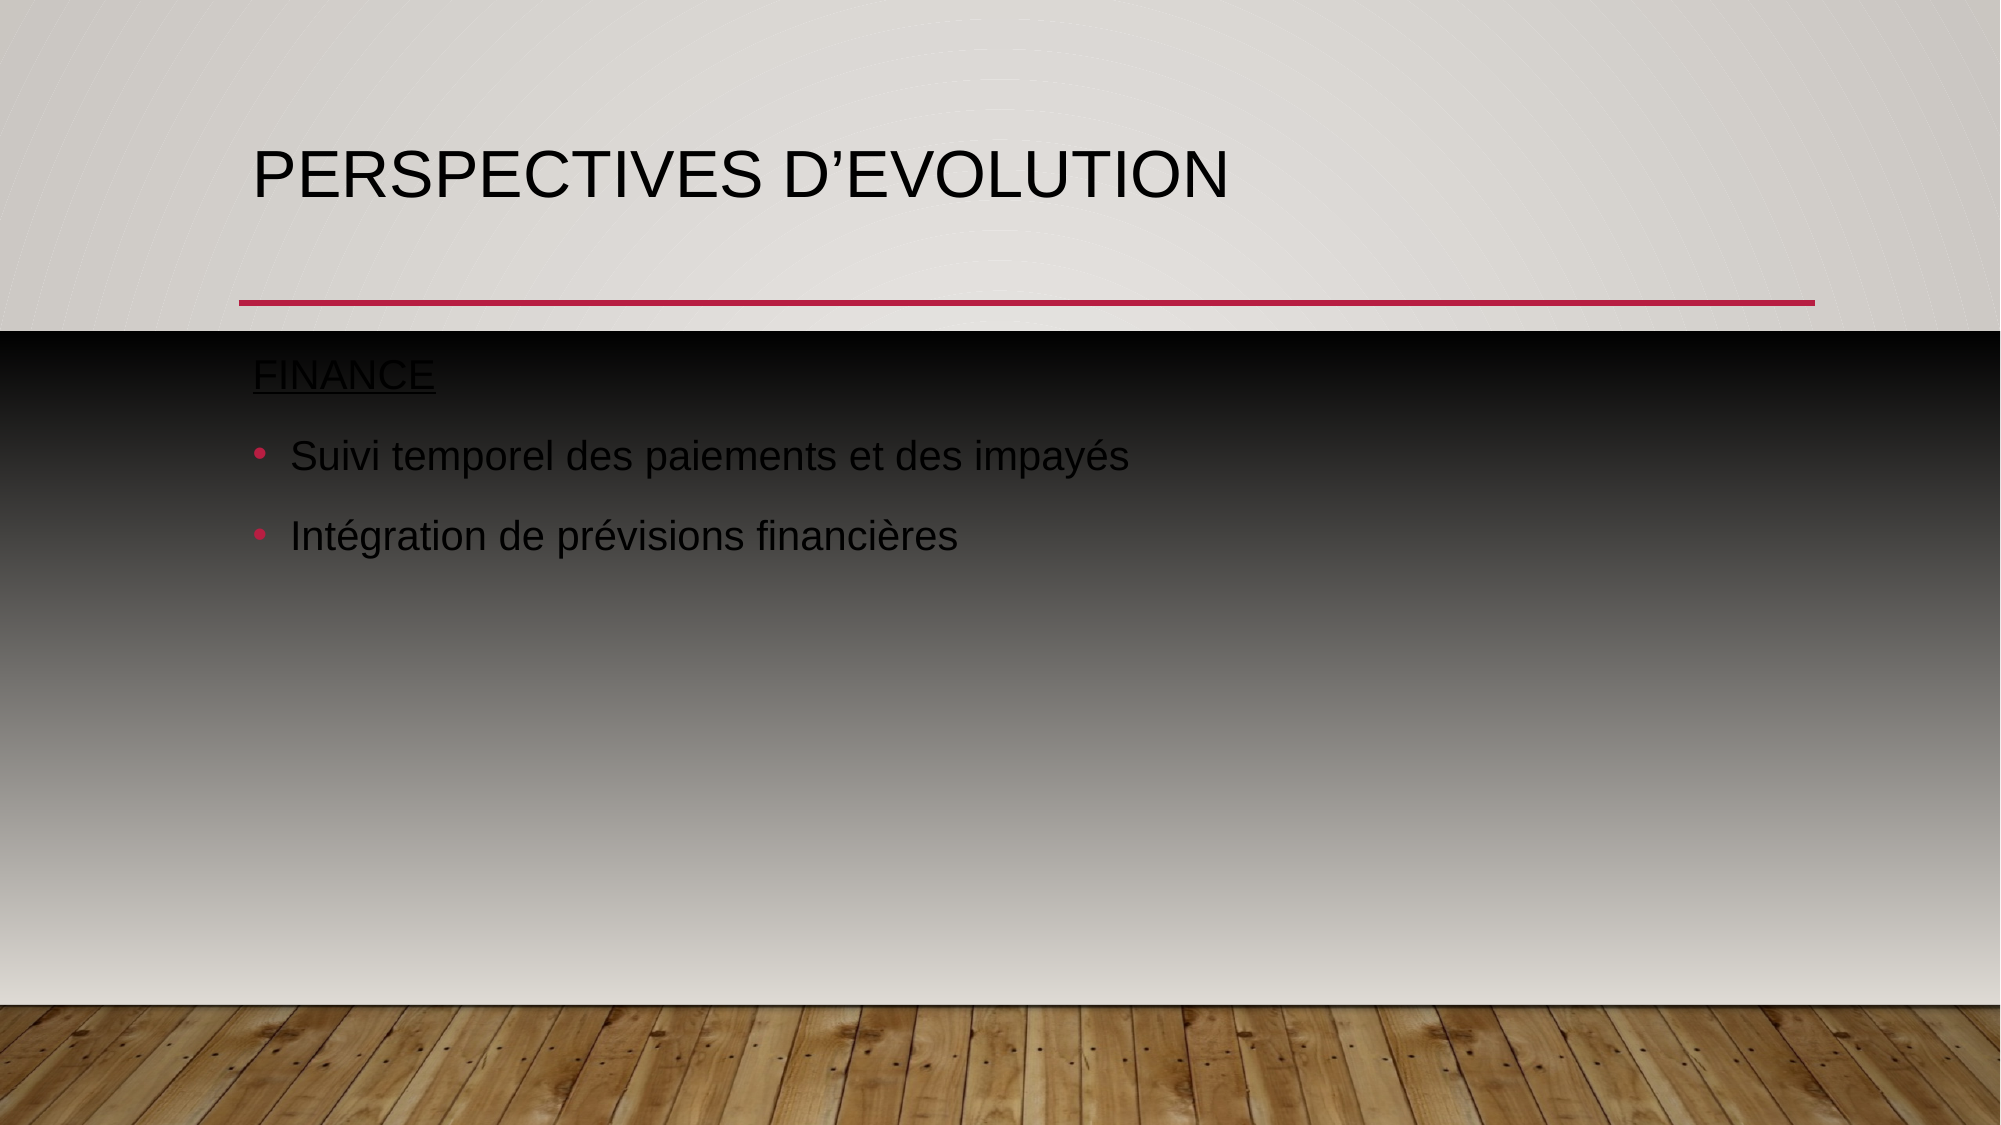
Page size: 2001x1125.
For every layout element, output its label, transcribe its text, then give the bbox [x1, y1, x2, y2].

list FINANCE Suivi temporel des paiements et des impayés Intégration de prévisions financières [237, 329, 1181, 896]
title PERSPECTIVES D’EVOLUTION [237, 132, 1814, 306]
